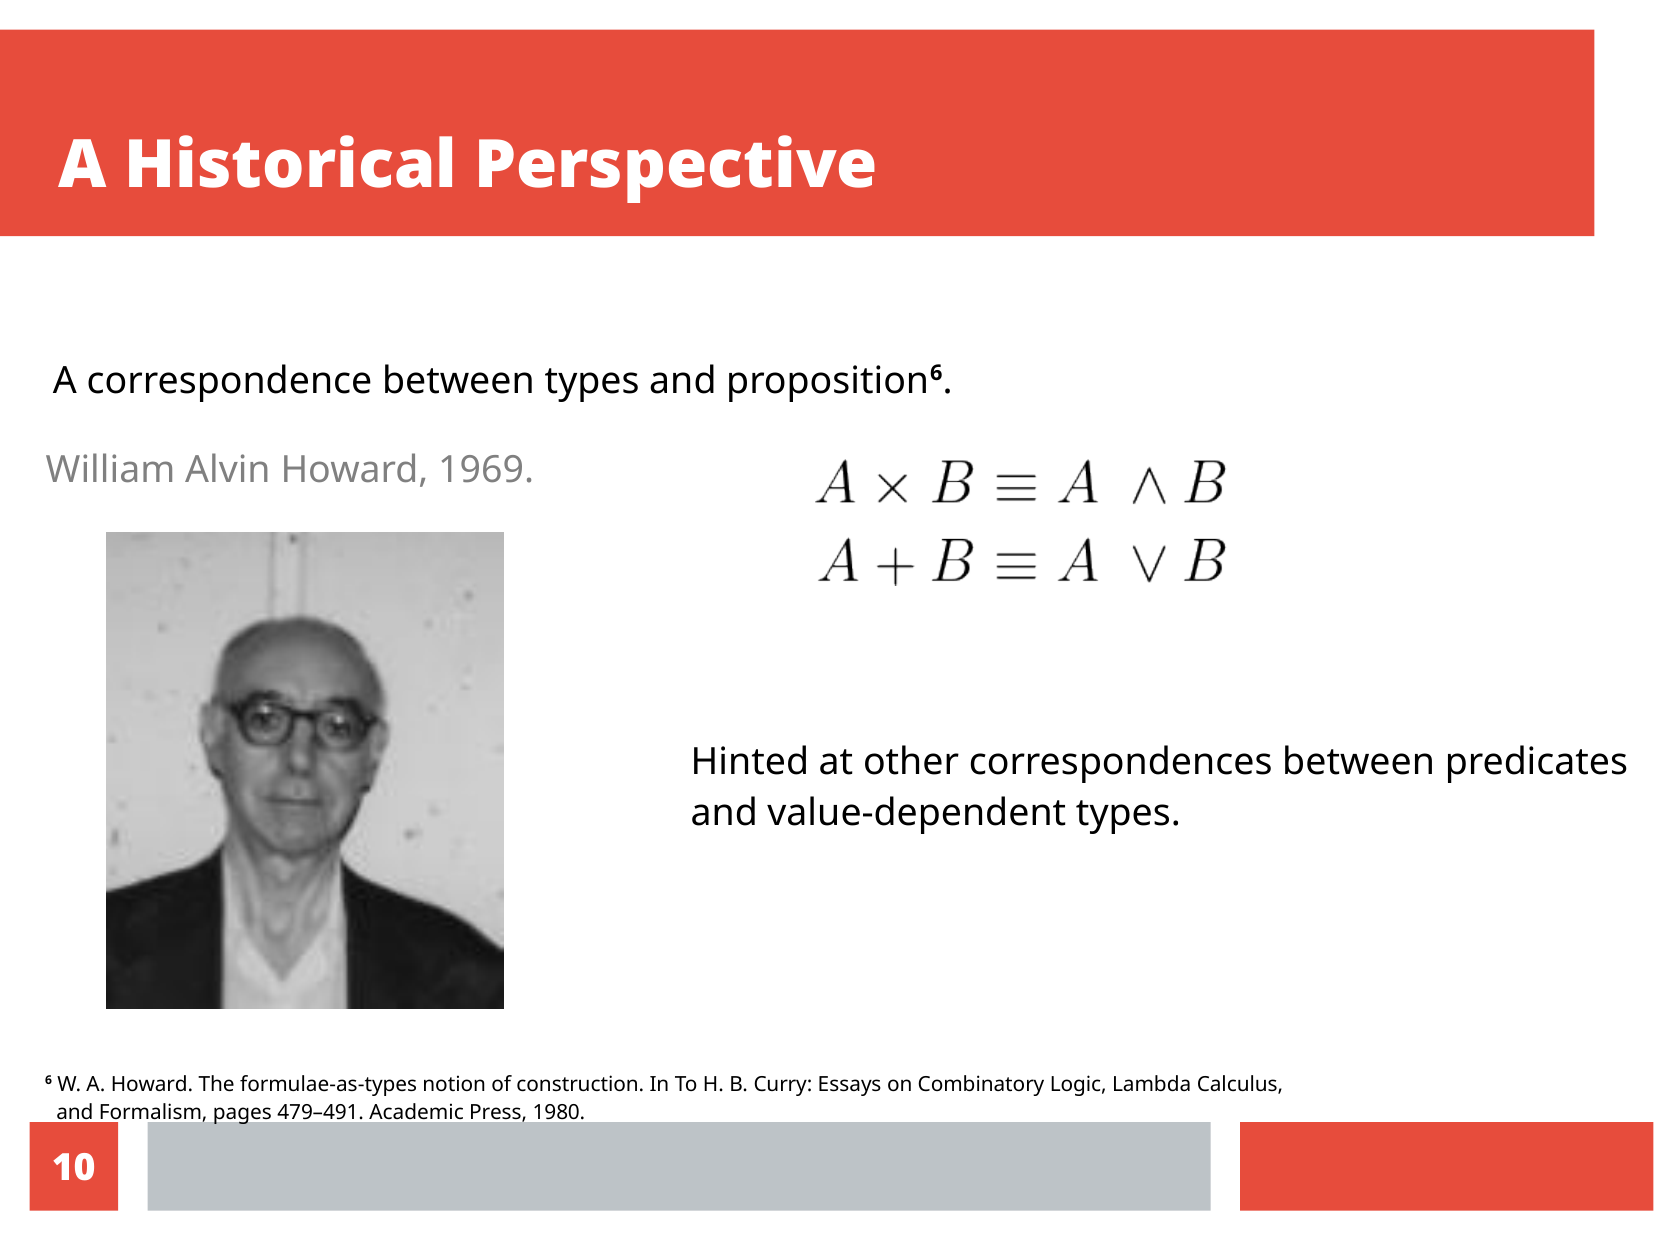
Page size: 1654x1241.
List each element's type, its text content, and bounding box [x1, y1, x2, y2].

picture [106, 532, 504, 1009]
text_box 6 W. A. Howard. The formulae-as-types notion of construction. In To H. B. Curry: Essays on Combinatory Logic, Lambda Calculus, and Formalism, pages 479–491. Academic Press, 1980. [30, 1061, 1395, 1126]
picture [815, 459, 1227, 586]
text_box A correspondence between types and proposition6. [38, 294, 1027, 397]
text_box Hinted at other correspondences between predicates and value-dependent types. [675, 625, 1654, 858]
text_box William Alvin Howard, 1969. [30, 435, 590, 494]
title A Historical Perspective [59, 59, 1595, 207]
